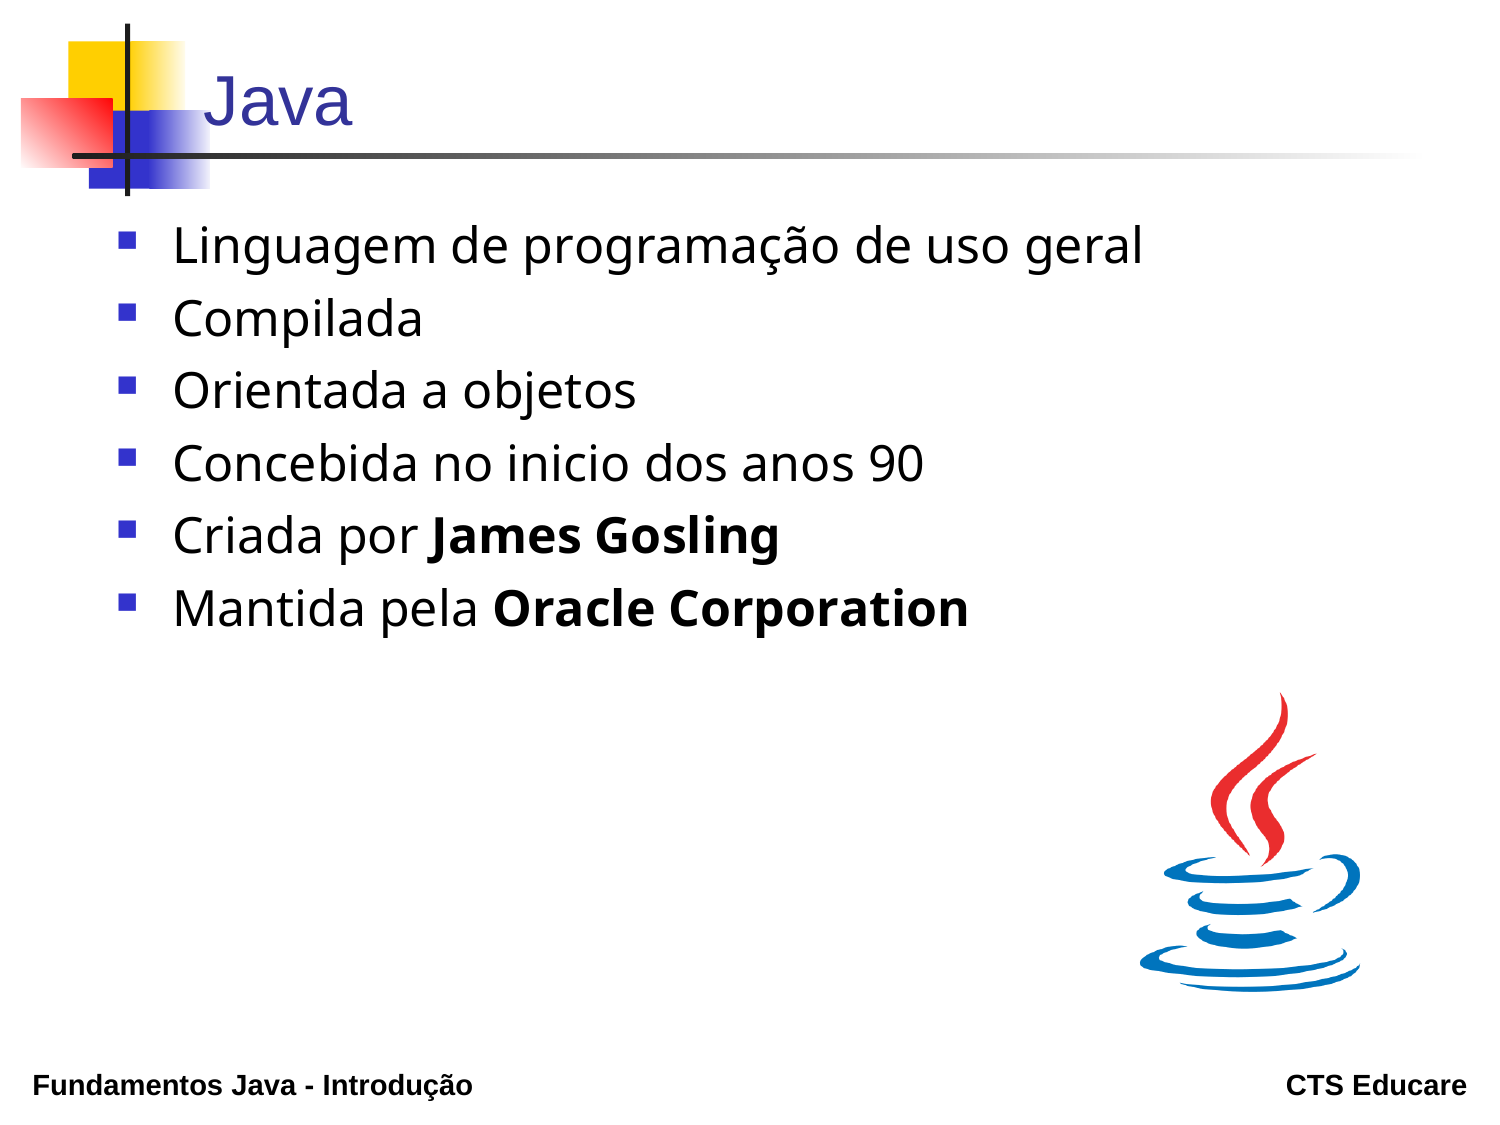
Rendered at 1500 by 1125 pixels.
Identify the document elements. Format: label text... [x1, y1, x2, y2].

list Linguagem de programação de uso geral Compilada Orientada a objetos Concebida no inicio dos anos 90 Criada por James Gosling Mantida pela Oracle Corporation [100, 206, 1447, 1024]
title Java [188, 46, 1468, 149]
picture [1133, 692, 1367, 1003]
